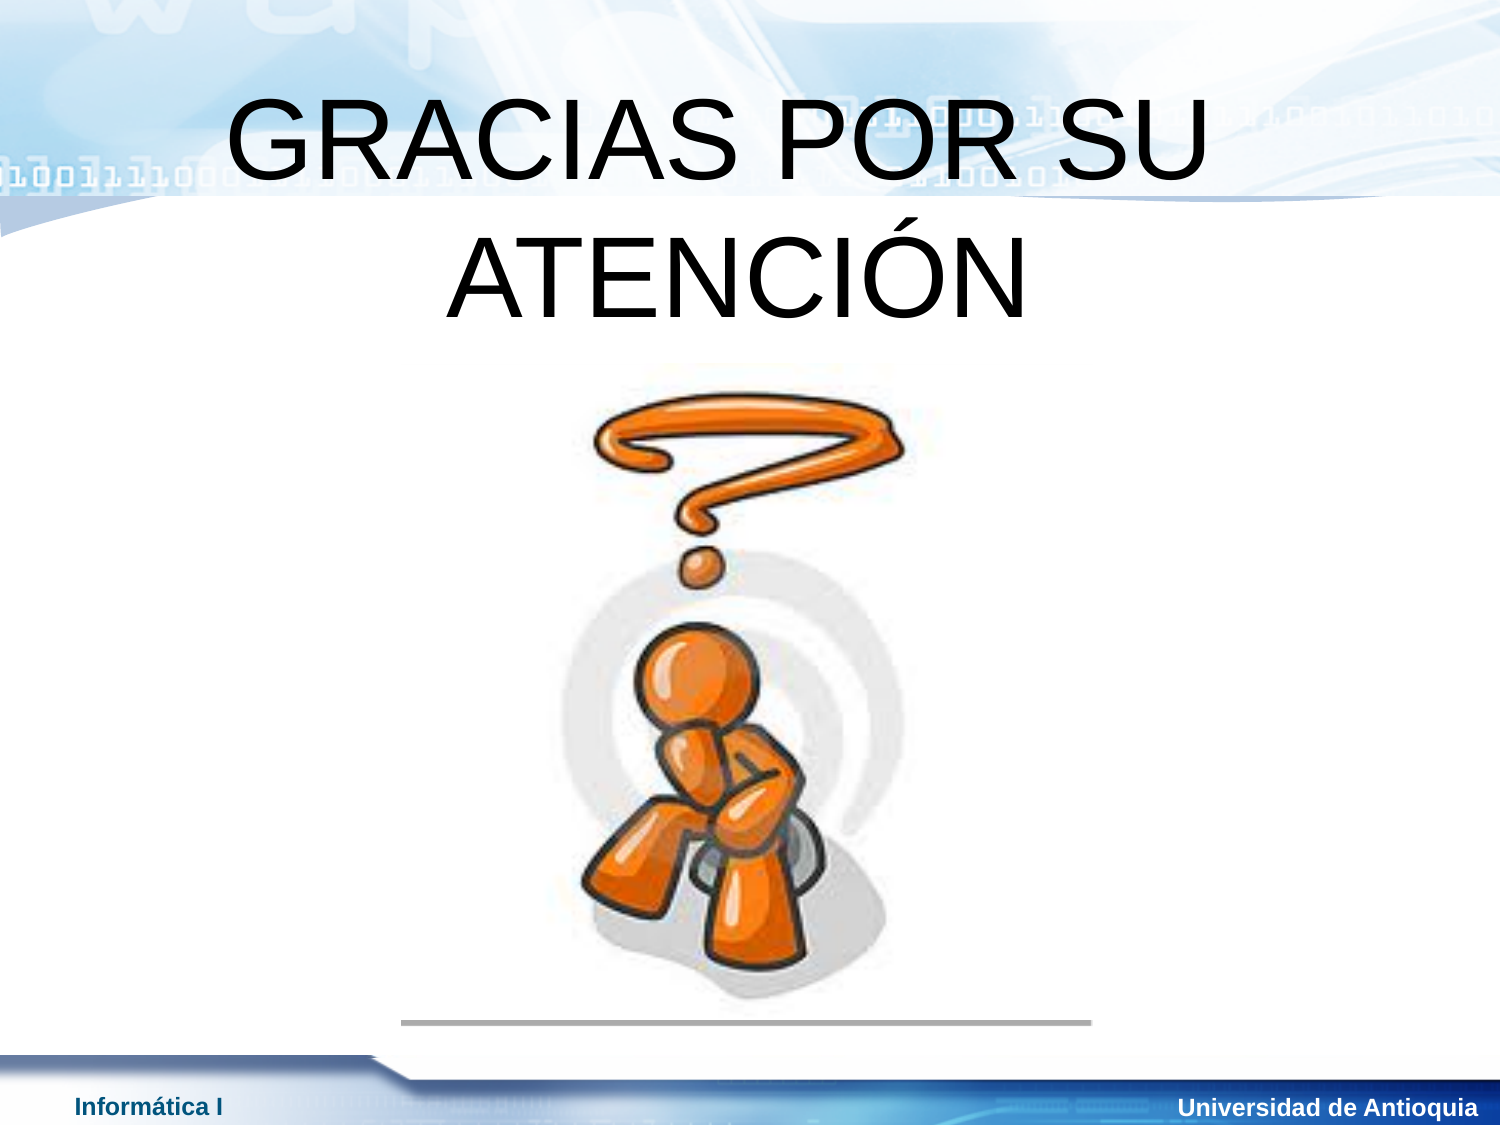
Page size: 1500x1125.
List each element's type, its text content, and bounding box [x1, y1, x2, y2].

picture [0, 0, 1500, 196]
picture [0, 1055, 1500, 1125]
list GRACIAS POR SU ATENCIÓN [98, 56, 1341, 350]
picture [401, 363, 1093, 1020]
